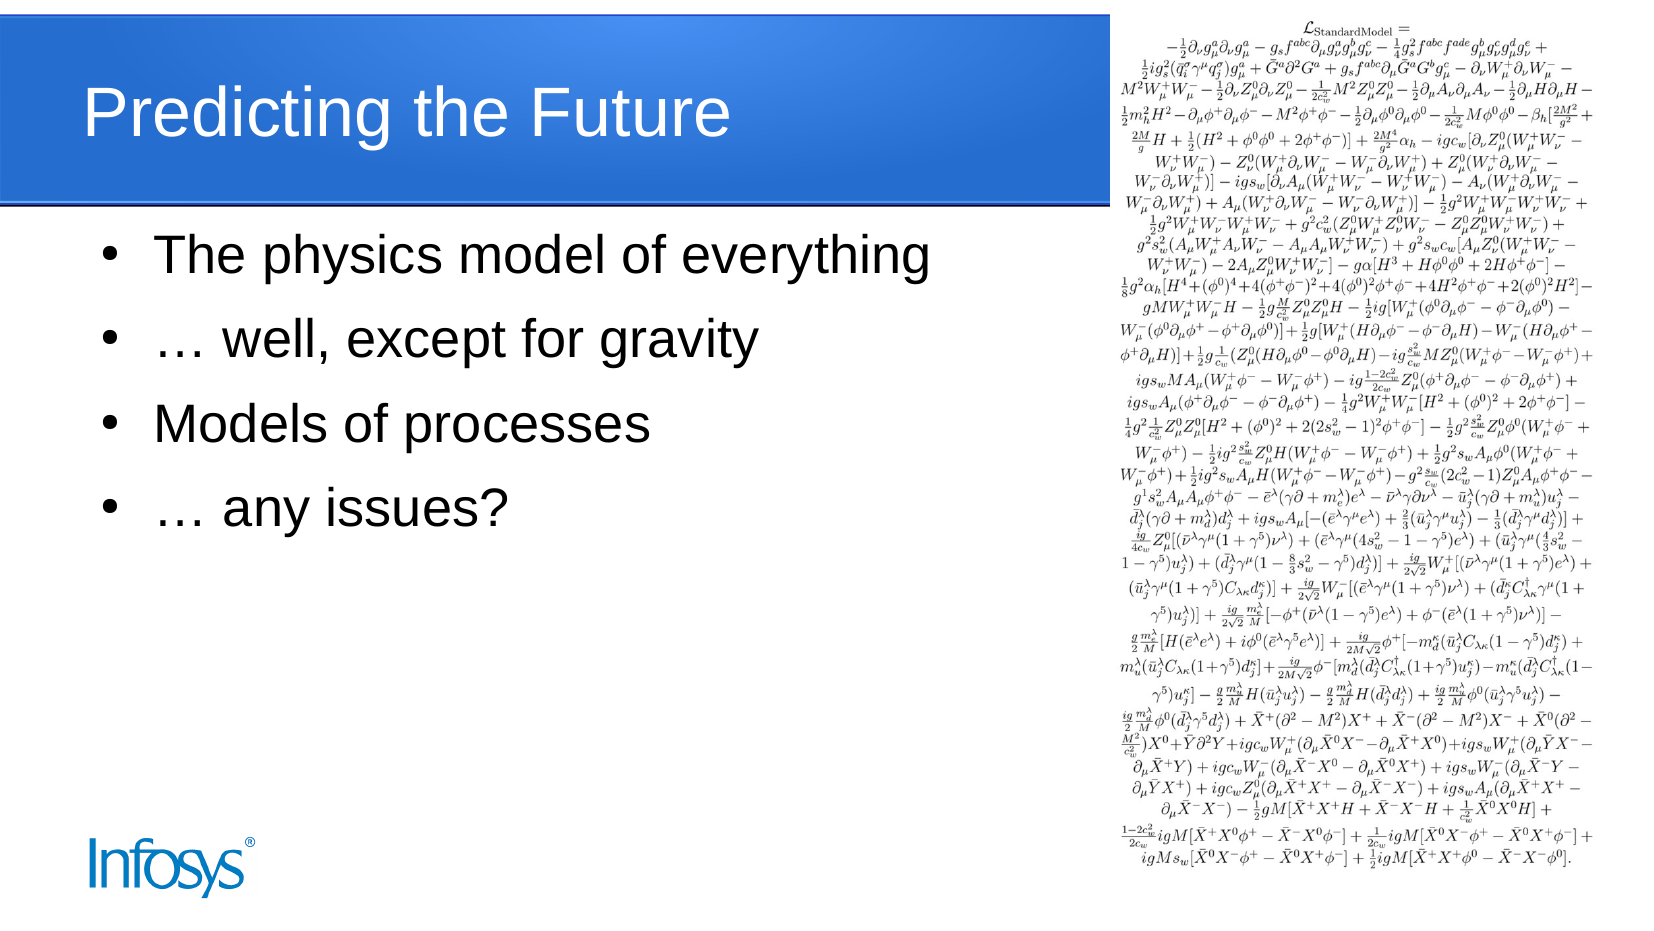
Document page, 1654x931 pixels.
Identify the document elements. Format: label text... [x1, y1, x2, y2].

picture [87, 834, 257, 900]
list The physics model of everything … well, except for gravity Models of processes … any issues? [82, 224, 1110, 764]
picture [1110, 12, 1607, 886]
title Predicting the Future [82, 35, 1110, 189]
